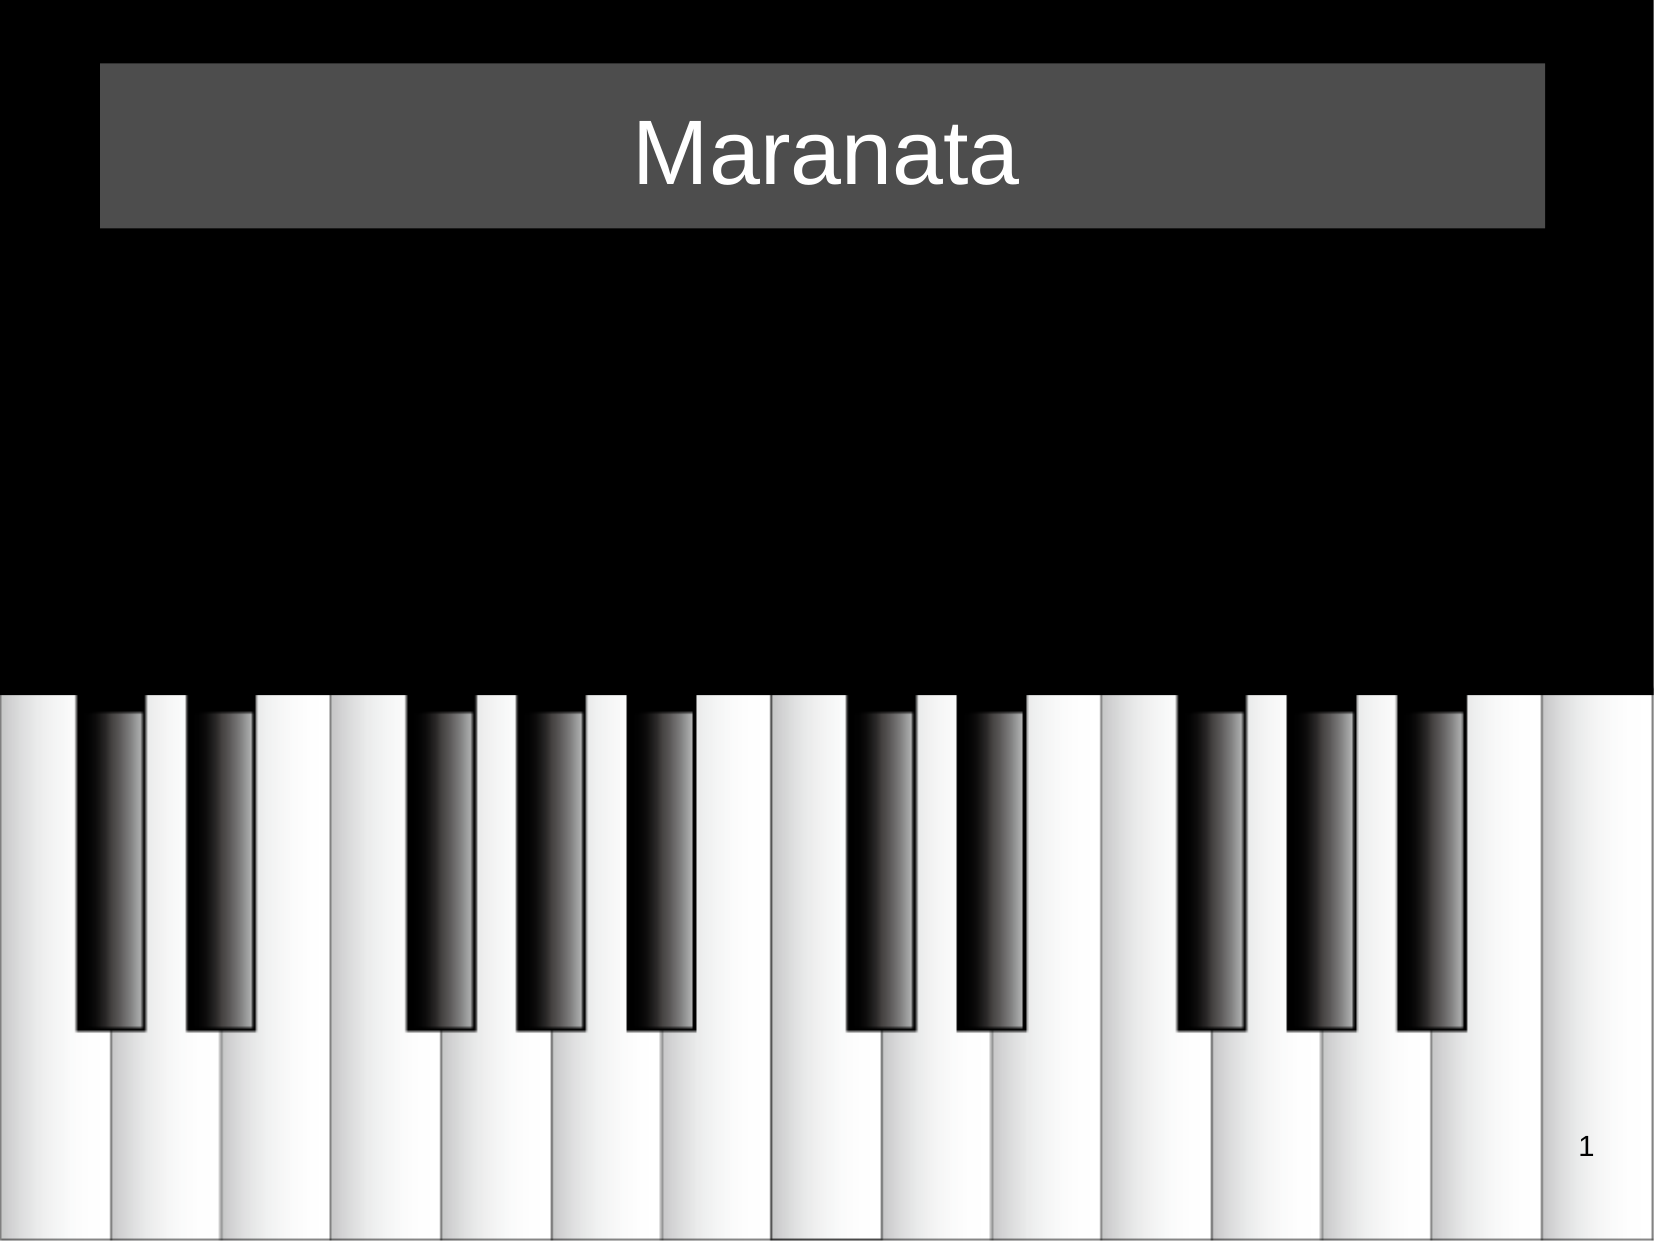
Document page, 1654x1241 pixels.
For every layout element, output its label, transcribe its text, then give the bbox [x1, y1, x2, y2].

title Maranata [82, 49, 1571, 257]
picture [0, 696, 1654, 1241]
